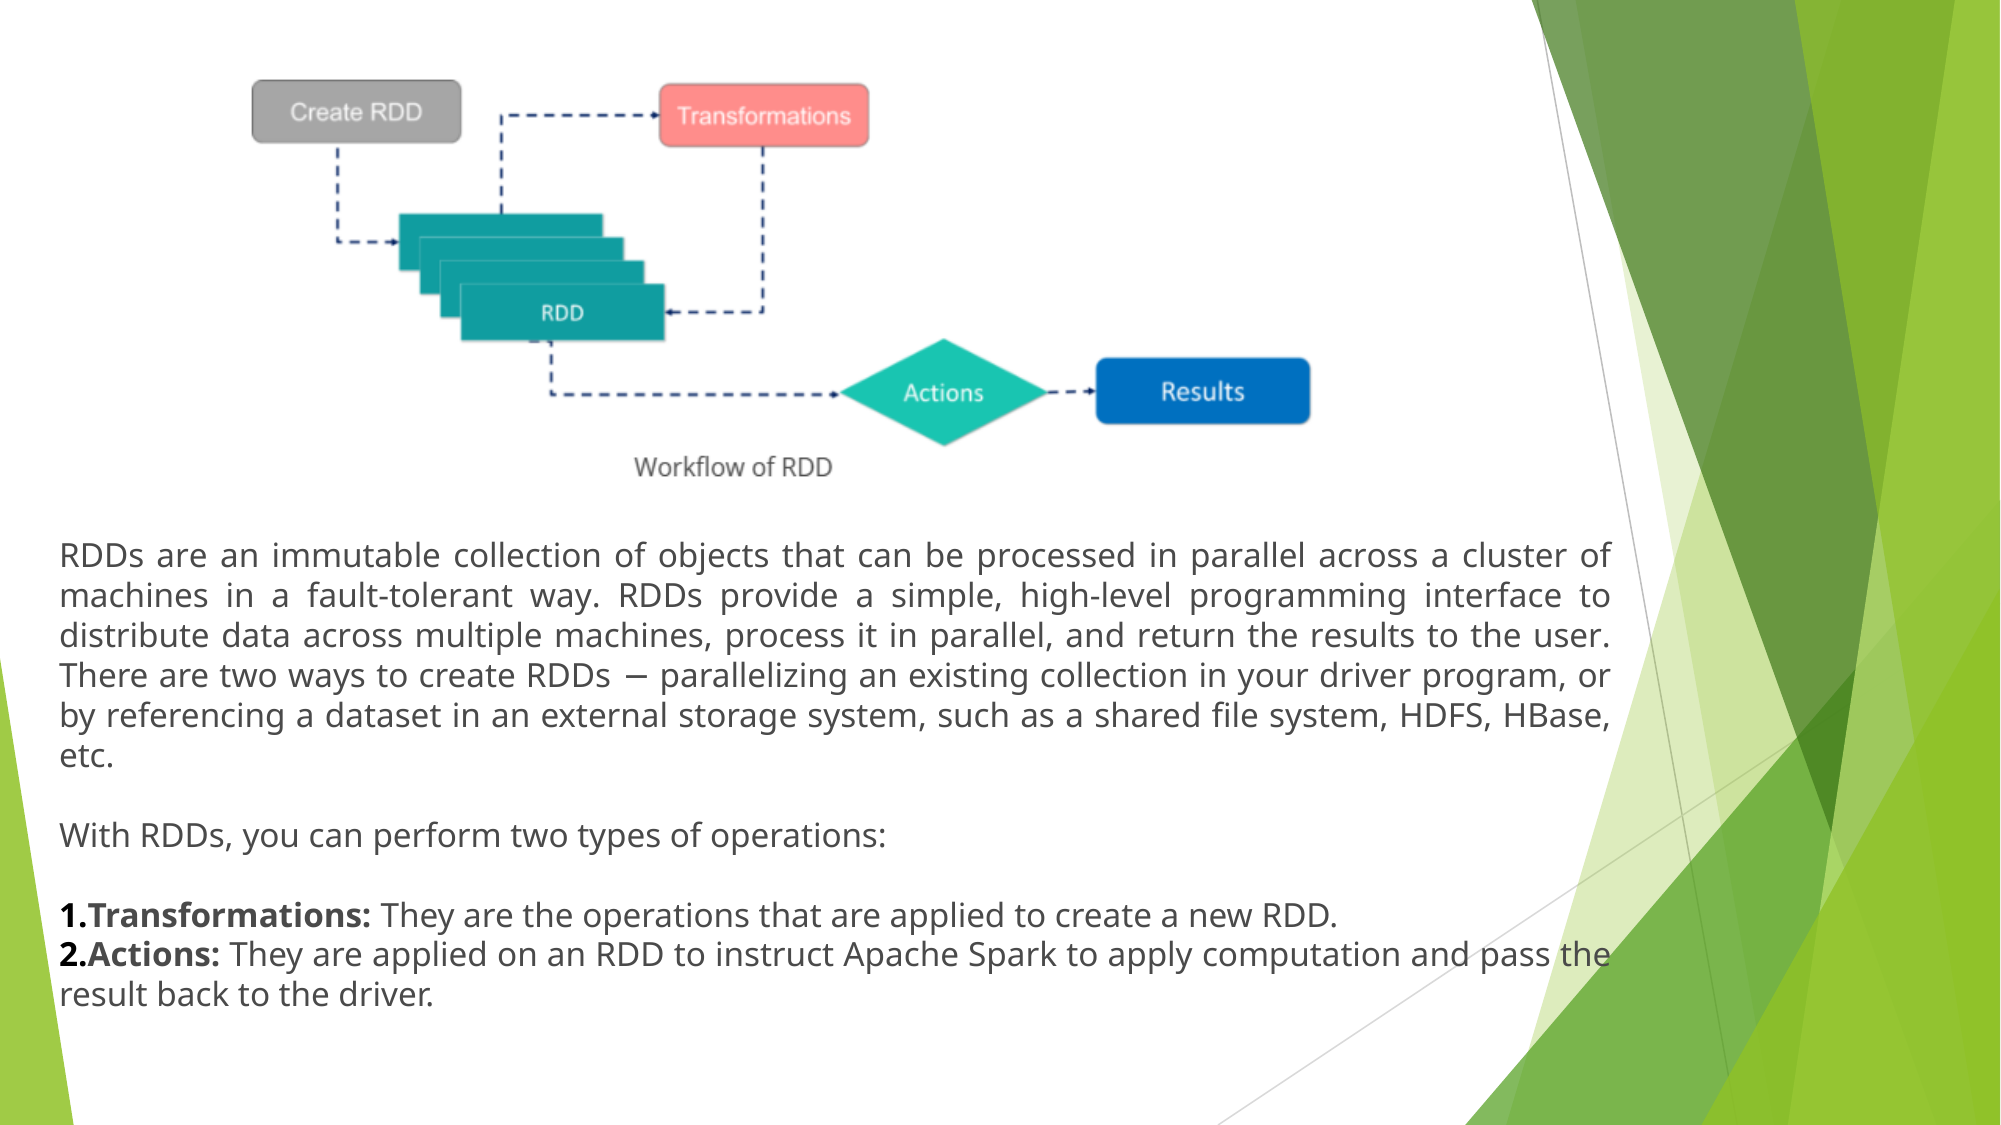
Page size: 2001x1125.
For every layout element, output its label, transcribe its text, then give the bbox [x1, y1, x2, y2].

text_box RDDs are an immutable collection of objects that can be processed in parallel across a cluster of machines in a fault-tolerant way. RDDs provide a simple, high-level programming interface to distribute data across multiple machines, process it in parallel, and return the results to the user. There are two ways to create RDDs − parallelizing an existing collection in your driver program, or by referencing a dataset in an external storage system, such as a shared file system, HDFS, HBase, etc. With RDDs, you can perform two types of operations: Transformations: They are the operations that are applied to create a new RDD. Actions: They are applied on an RDD to instruct Apache Spark to apply computation and pass the result back to the driver. [44, 0, 1636, 992]
picture [191, 58, 1358, 486]
